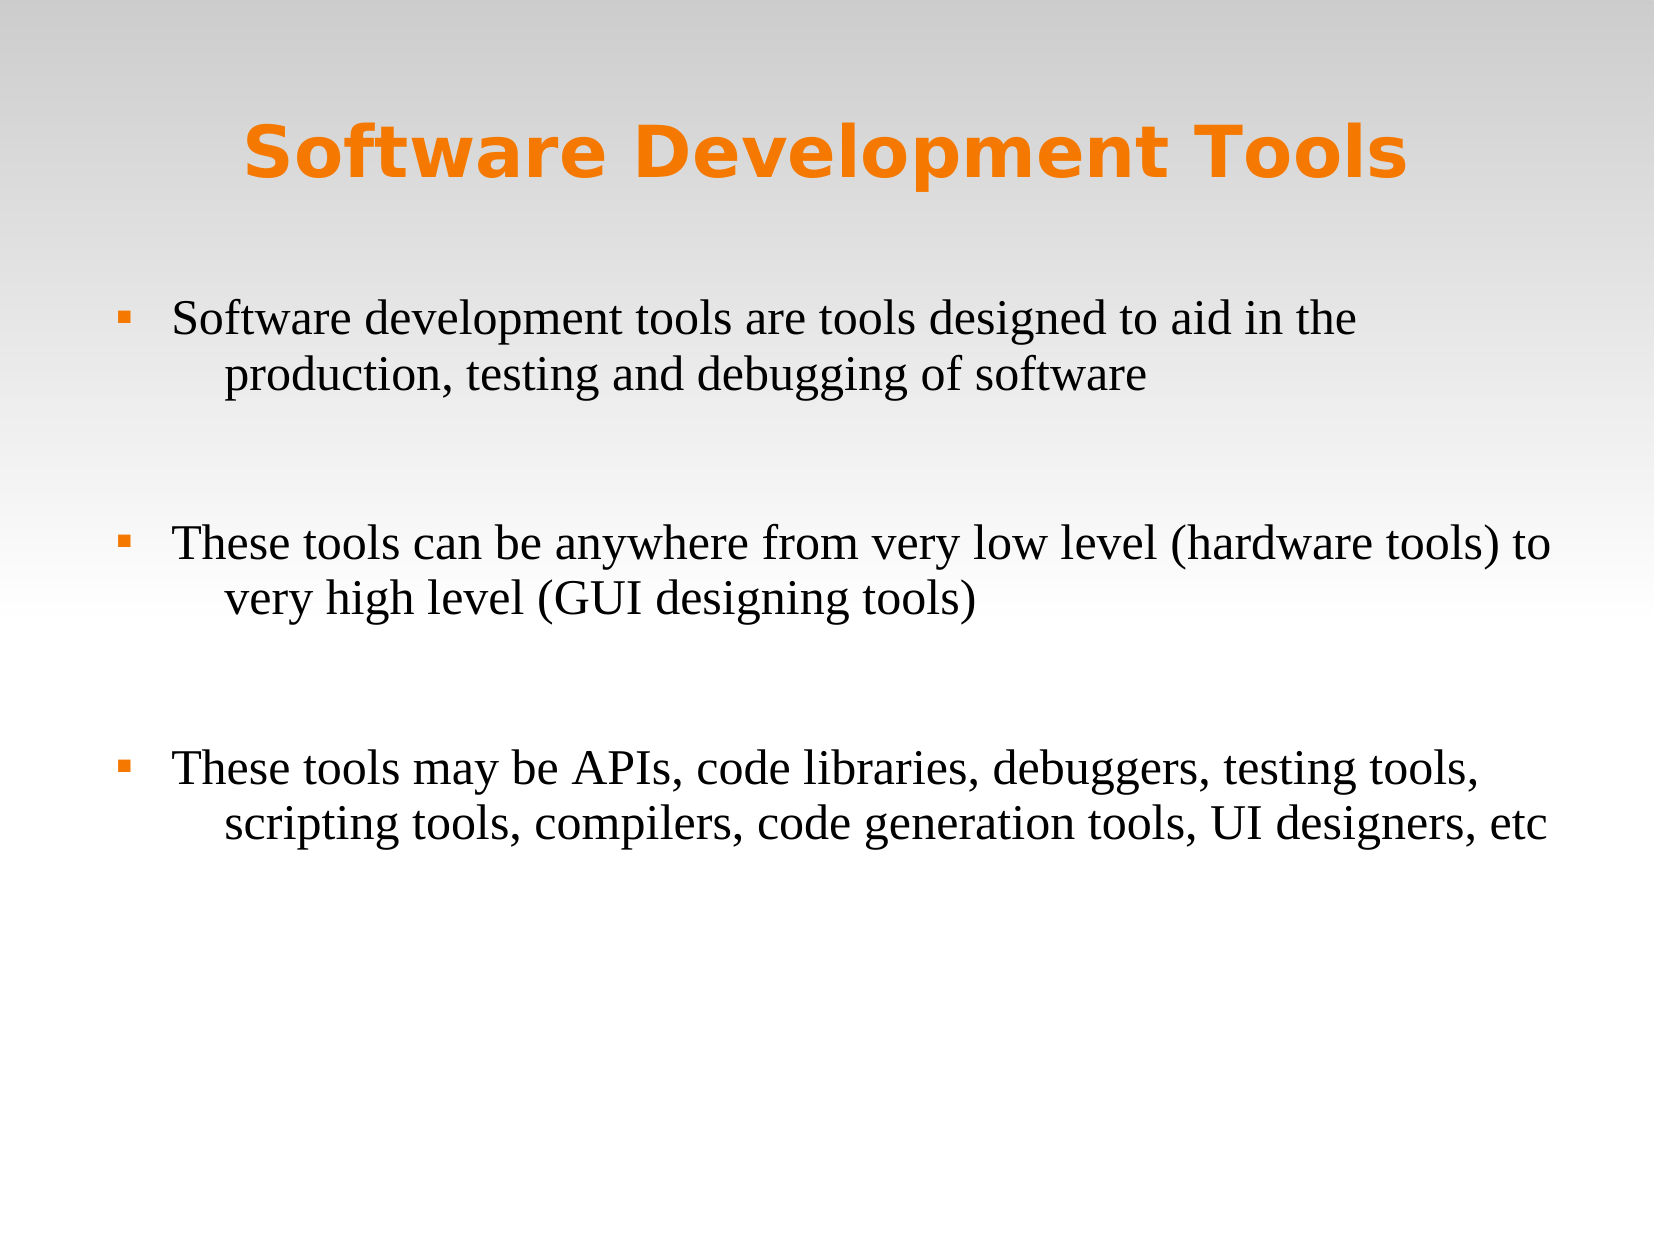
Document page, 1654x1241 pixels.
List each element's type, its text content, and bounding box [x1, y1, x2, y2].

title Software Development Tools [82, 49, 1571, 257]
list Software development tools are tools designed to aid in the production, testing and debugging of software These tools can be anywhere from very low level (hardware tools) to very high level (GUI designing tools) These tools may be APIs, code libraries, debuggers, testing tools, scripting tools, compilers, code generation tools, UI designers, etc [82, 290, 1571, 1109]
